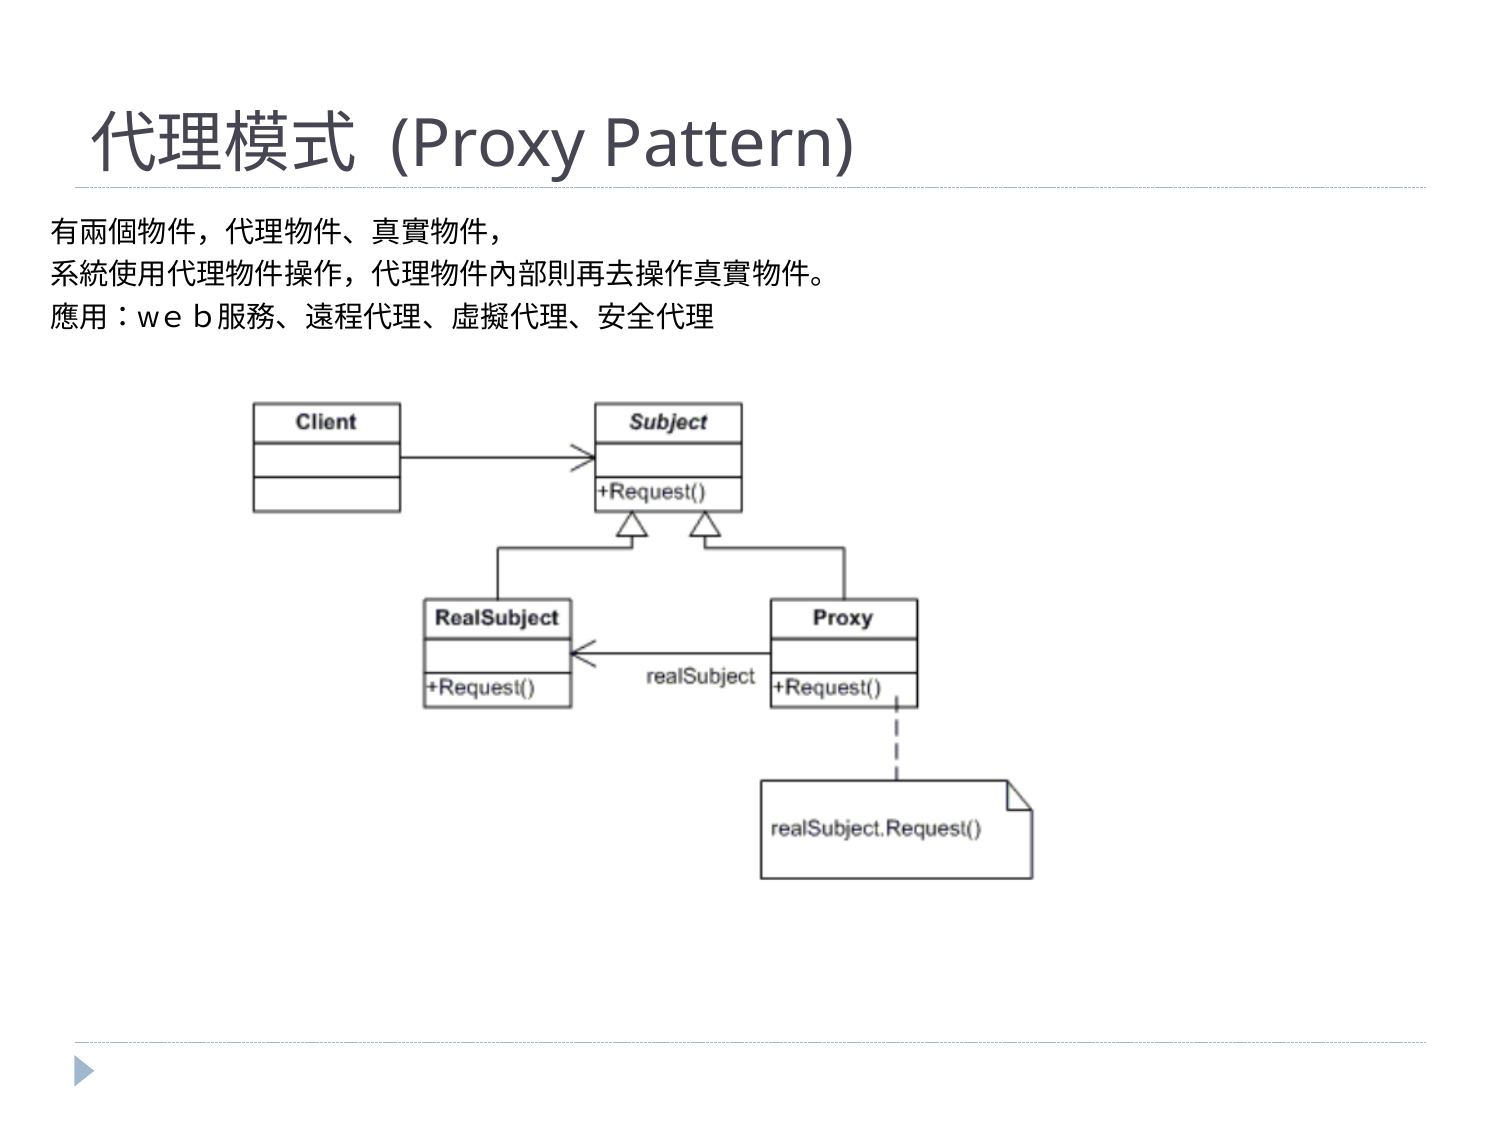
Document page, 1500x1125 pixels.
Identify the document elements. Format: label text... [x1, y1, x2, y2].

title 代理模式 (Proxy Pattern) [75, 25, 1426, 188]
picture [224, 354, 1077, 900]
text_box 有兩個物件，代理物件、真實物件， 系統使用代理物件操作，代理物件內部則再去操作真實物件。 應用：wｅｂ服務、遠程代理、虛擬代理、安全代理 [35, 200, 1300, 942]
